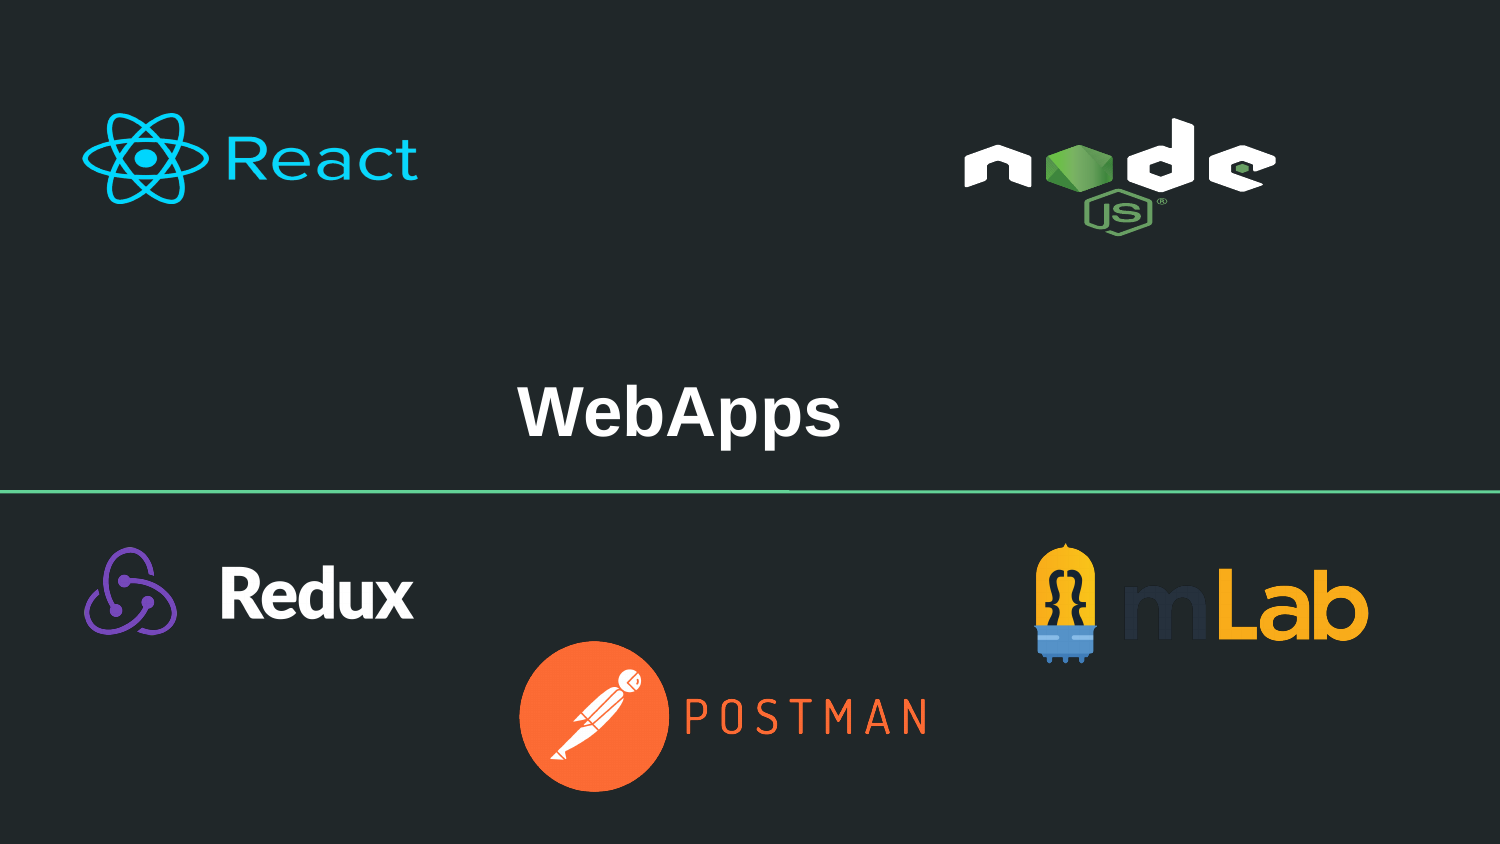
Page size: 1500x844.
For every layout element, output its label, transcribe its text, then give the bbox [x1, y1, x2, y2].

picture [82, 94, 426, 225]
picture [1003, 507, 1394, 703]
title WebApps [13, 337, 1347, 466]
picture [40, 501, 485, 686]
picture [519, 641, 925, 792]
picture [964, 118, 1276, 237]
